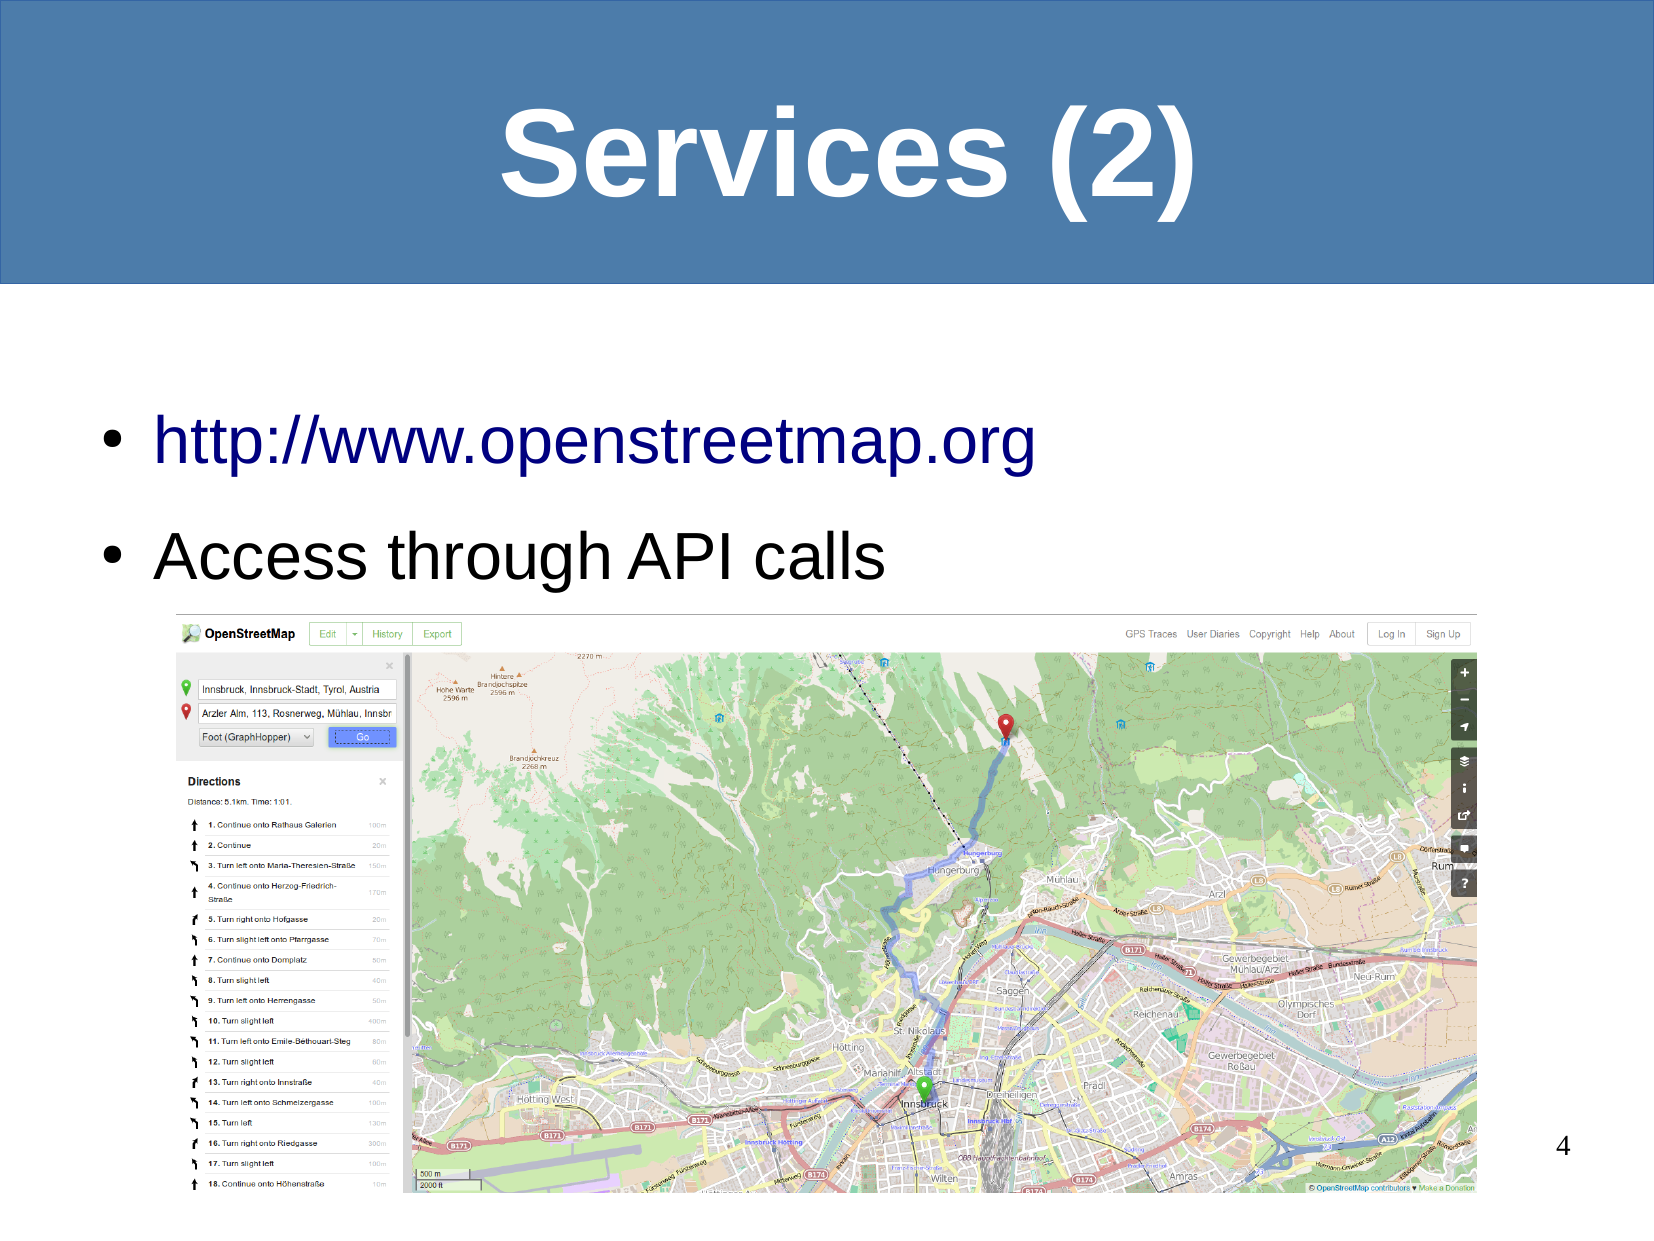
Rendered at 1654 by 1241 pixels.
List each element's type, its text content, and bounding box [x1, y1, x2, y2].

list http://www.openstreetmap.org Access through API calls [82, 402, 1571, 1123]
picture [176, 614, 1477, 1193]
title Services (2) [82, 49, 1571, 257]
text_box [0, 0, 1654, 284]
